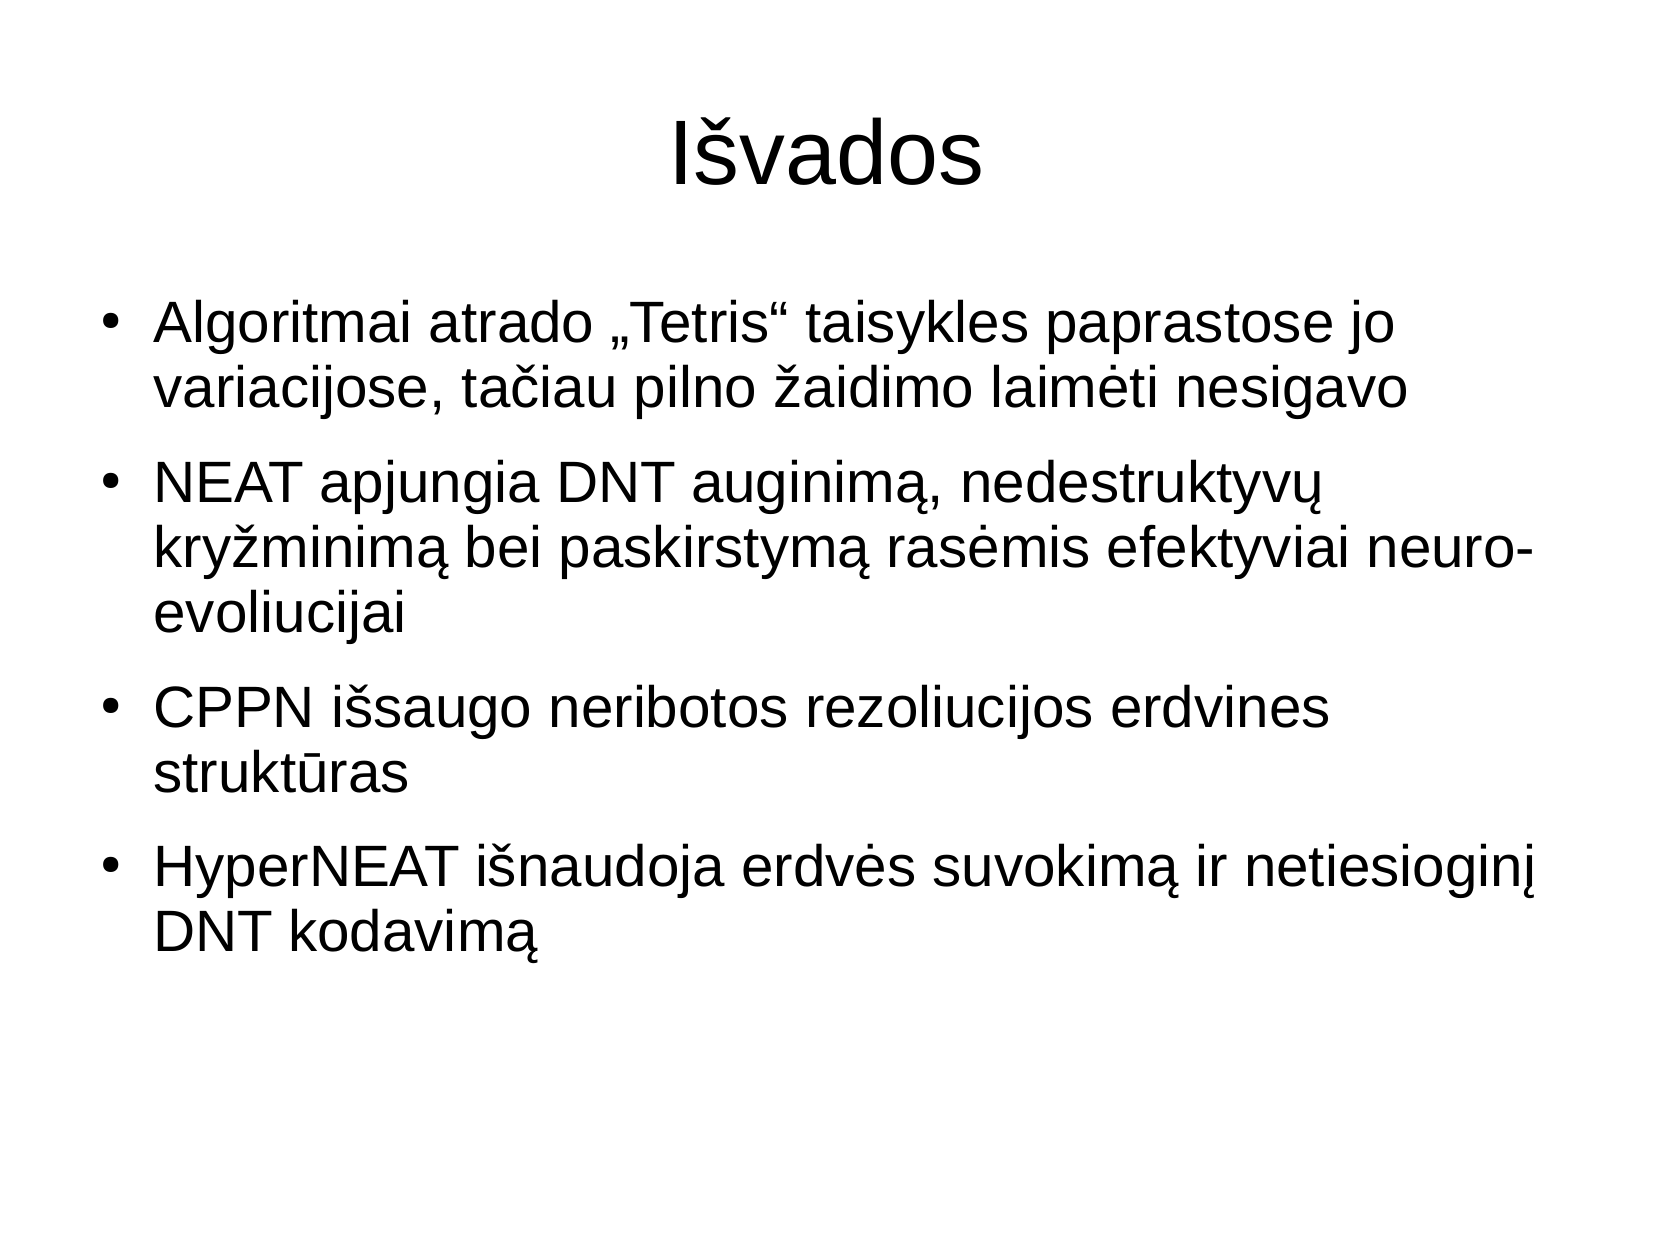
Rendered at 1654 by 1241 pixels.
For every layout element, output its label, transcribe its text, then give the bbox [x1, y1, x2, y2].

list Algoritmai atrado „Tetris“ taisykles paprastose jo variacijose, tačiau pilno žaidimo laimėti nesigavo NEAT apjungia DNT auginimą, nedestruktyvų kryžminimą bei paskirstymą rasėmis efektyviai neuro-evoliucijai CPPN išsaugo neribotos rezoliucijos erdvines struktūras HyperNEAT išnaudoja erdvės suvokimą ir netiesioginį DNT kodavimą [82, 290, 1571, 1047]
title Išvados [82, 49, 1571, 257]
